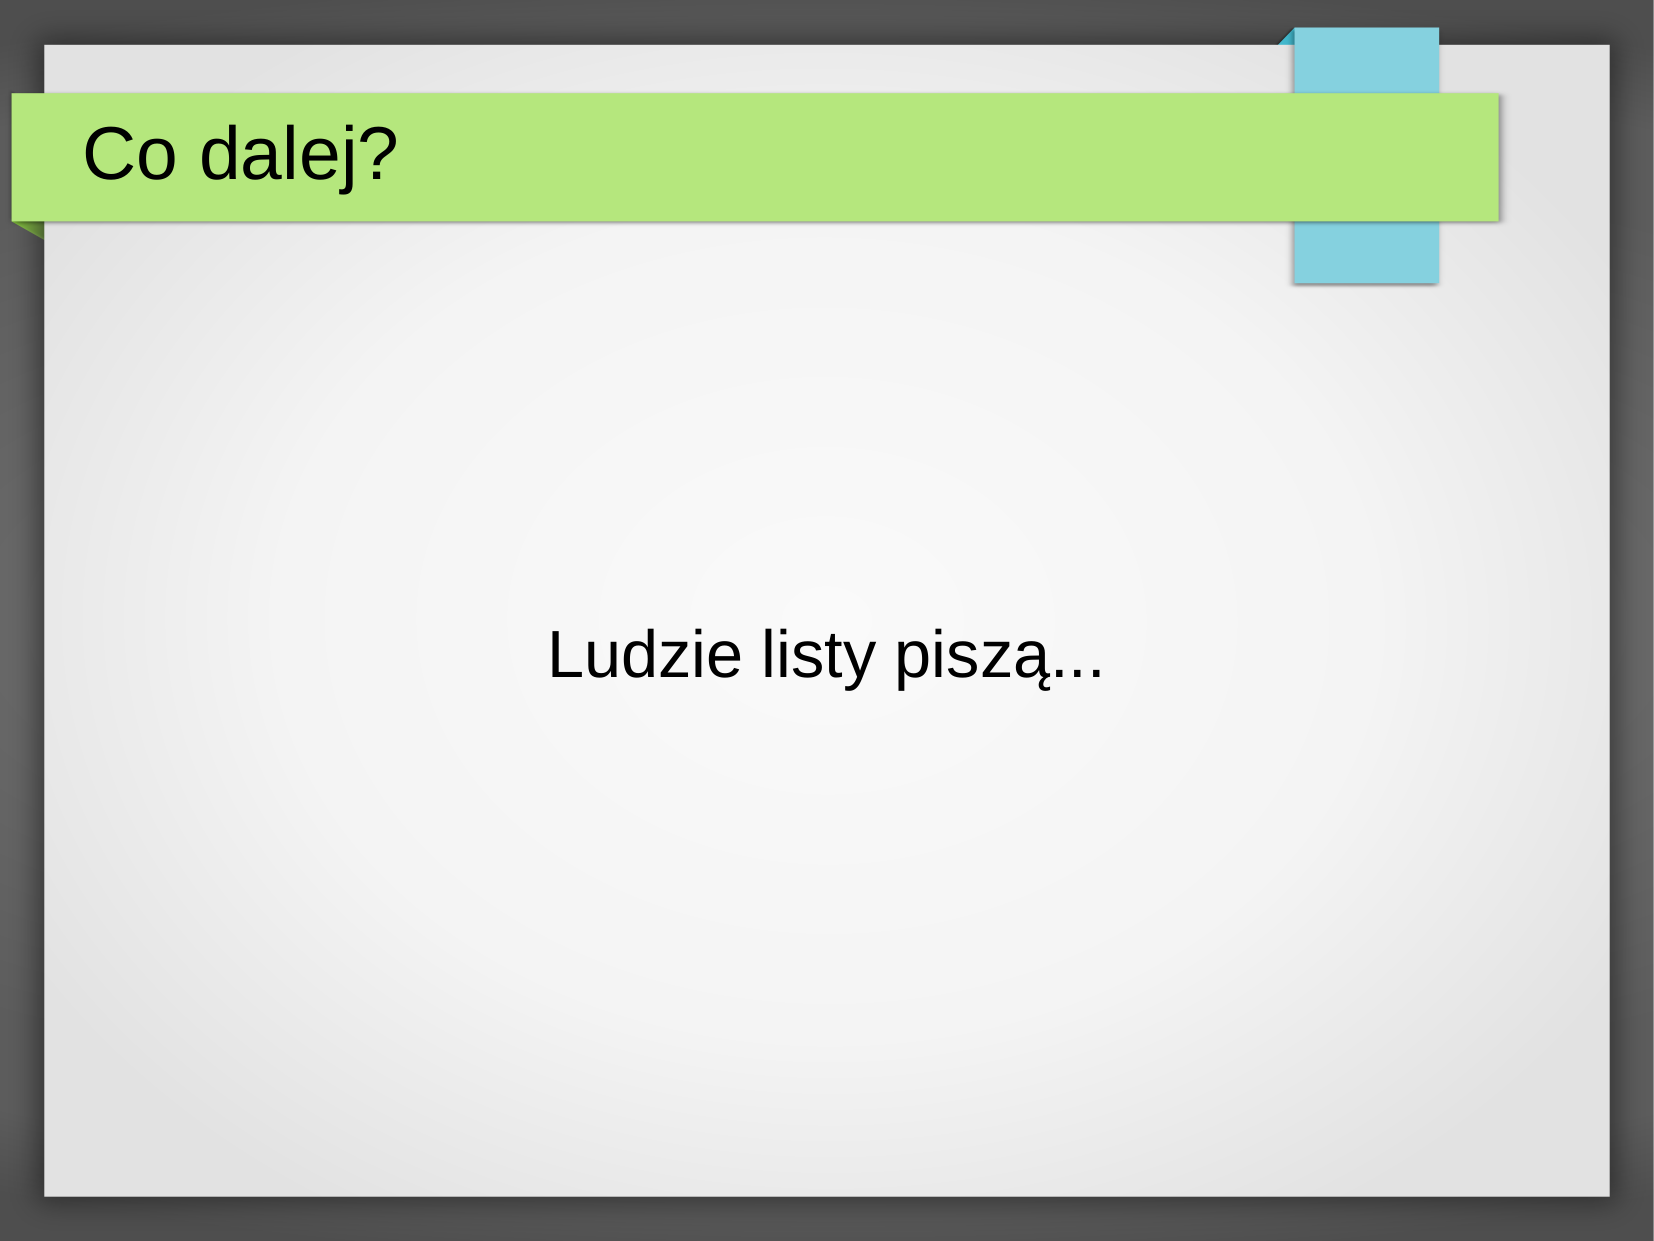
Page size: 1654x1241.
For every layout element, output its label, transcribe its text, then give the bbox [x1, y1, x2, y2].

title Co dalej? [82, 94, 1264, 213]
subtitle Ludzie listy piszą... [82, 295, 1571, 1015]
picture [0, 0, 1654, 1241]
